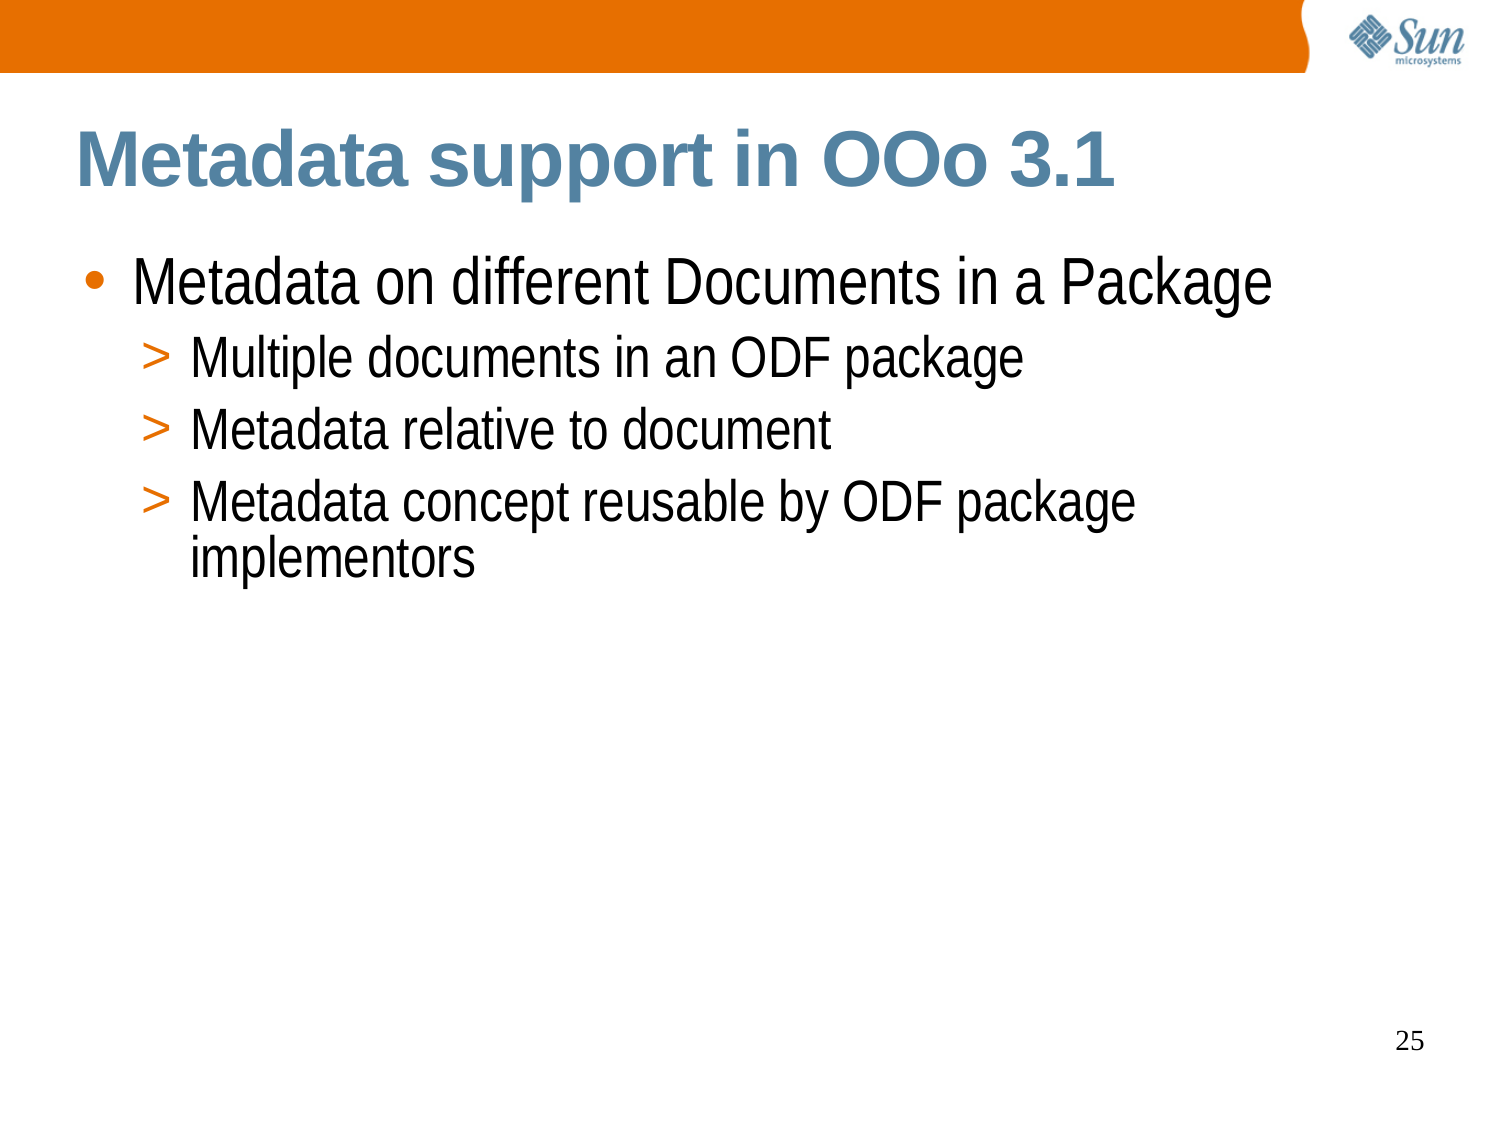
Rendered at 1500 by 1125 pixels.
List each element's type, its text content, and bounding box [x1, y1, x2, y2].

list Metadata on different Documents in a Package Multiple documents in an ODF package Metadata relative to document Metadata concept reusable by ODF package implementors [64, 252, 1401, 1056]
picture [0, 0, 1500, 73]
title Metadata support in OOo 3.1 [75, 123, 1437, 227]
